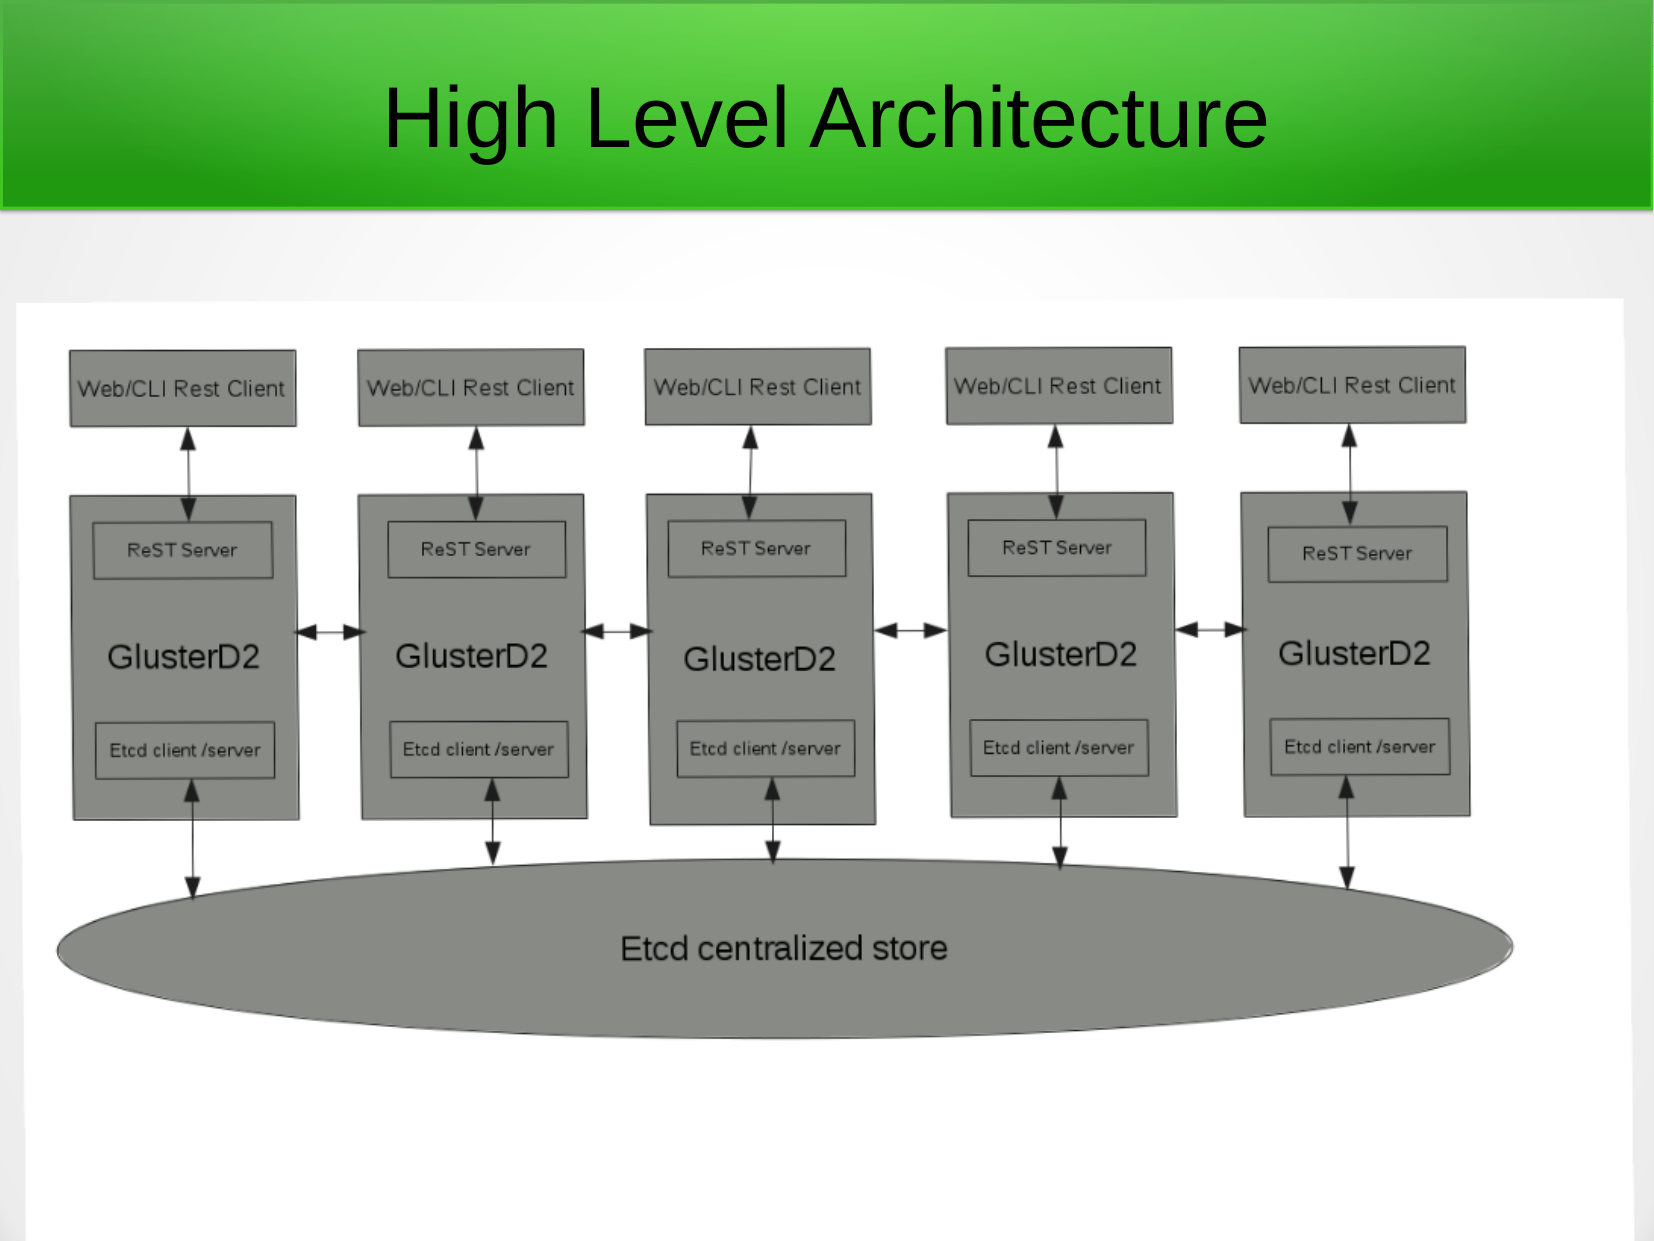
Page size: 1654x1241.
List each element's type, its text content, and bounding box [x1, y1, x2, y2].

title High Level Architecture [82, 47, 1571, 189]
picture [15, 297, 1634, 1241]
